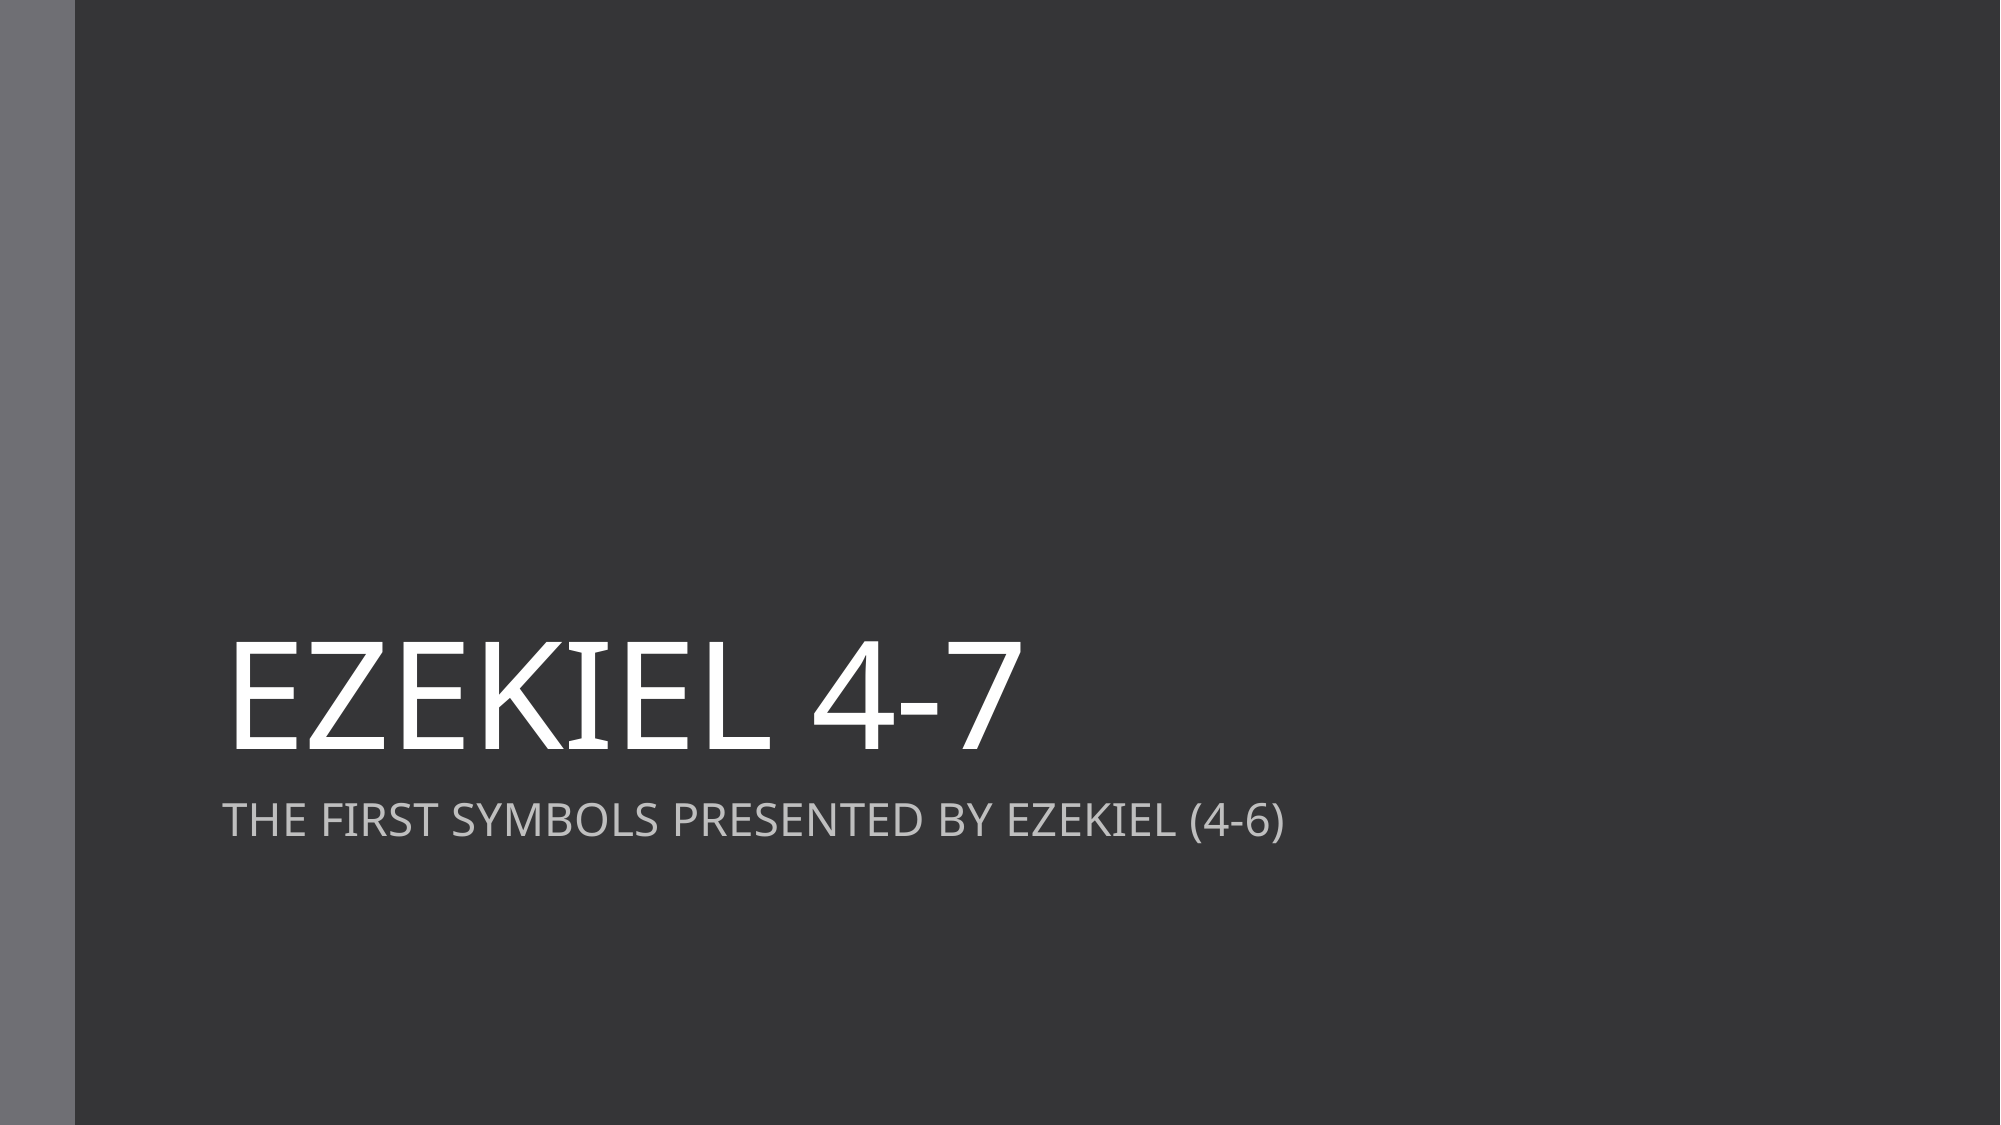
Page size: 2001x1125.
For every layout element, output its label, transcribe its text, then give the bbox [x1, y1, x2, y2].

subtitle THE FIRST SYMBOLS PRESENTED BY EZEKIEL (4-6) [206, 787, 1752, 1066]
title EZEKIEL 4-7 [206, 124, 1752, 787]
